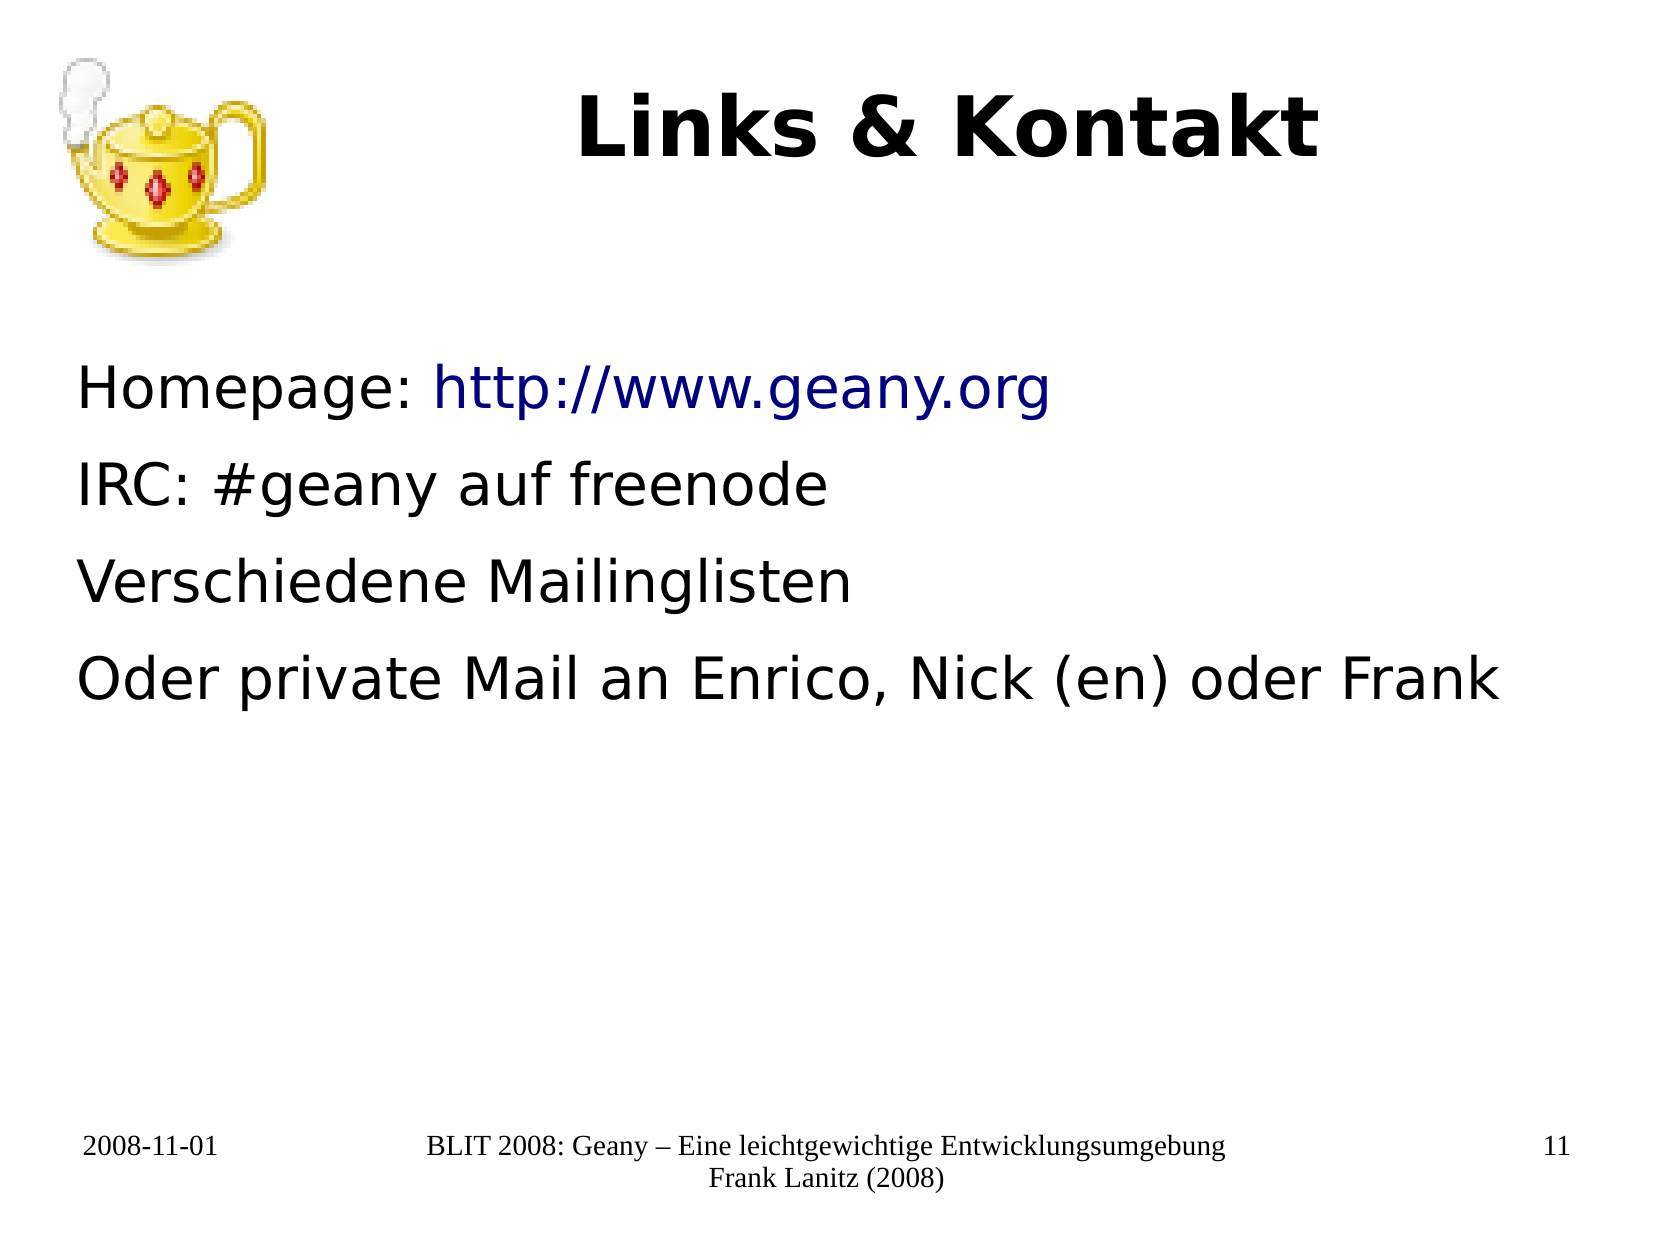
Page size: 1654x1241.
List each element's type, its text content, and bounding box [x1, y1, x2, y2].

list Homepage: http://www.geany.org IRC: #geany auf freenode Verschiedene Mailinglisten Oder private Mail an Enrico, Nick (en) oder Frank [59, 354, 1542, 1064]
picture [59, 58, 266, 266]
title Links & Kontakt [324, 49, 1571, 207]
